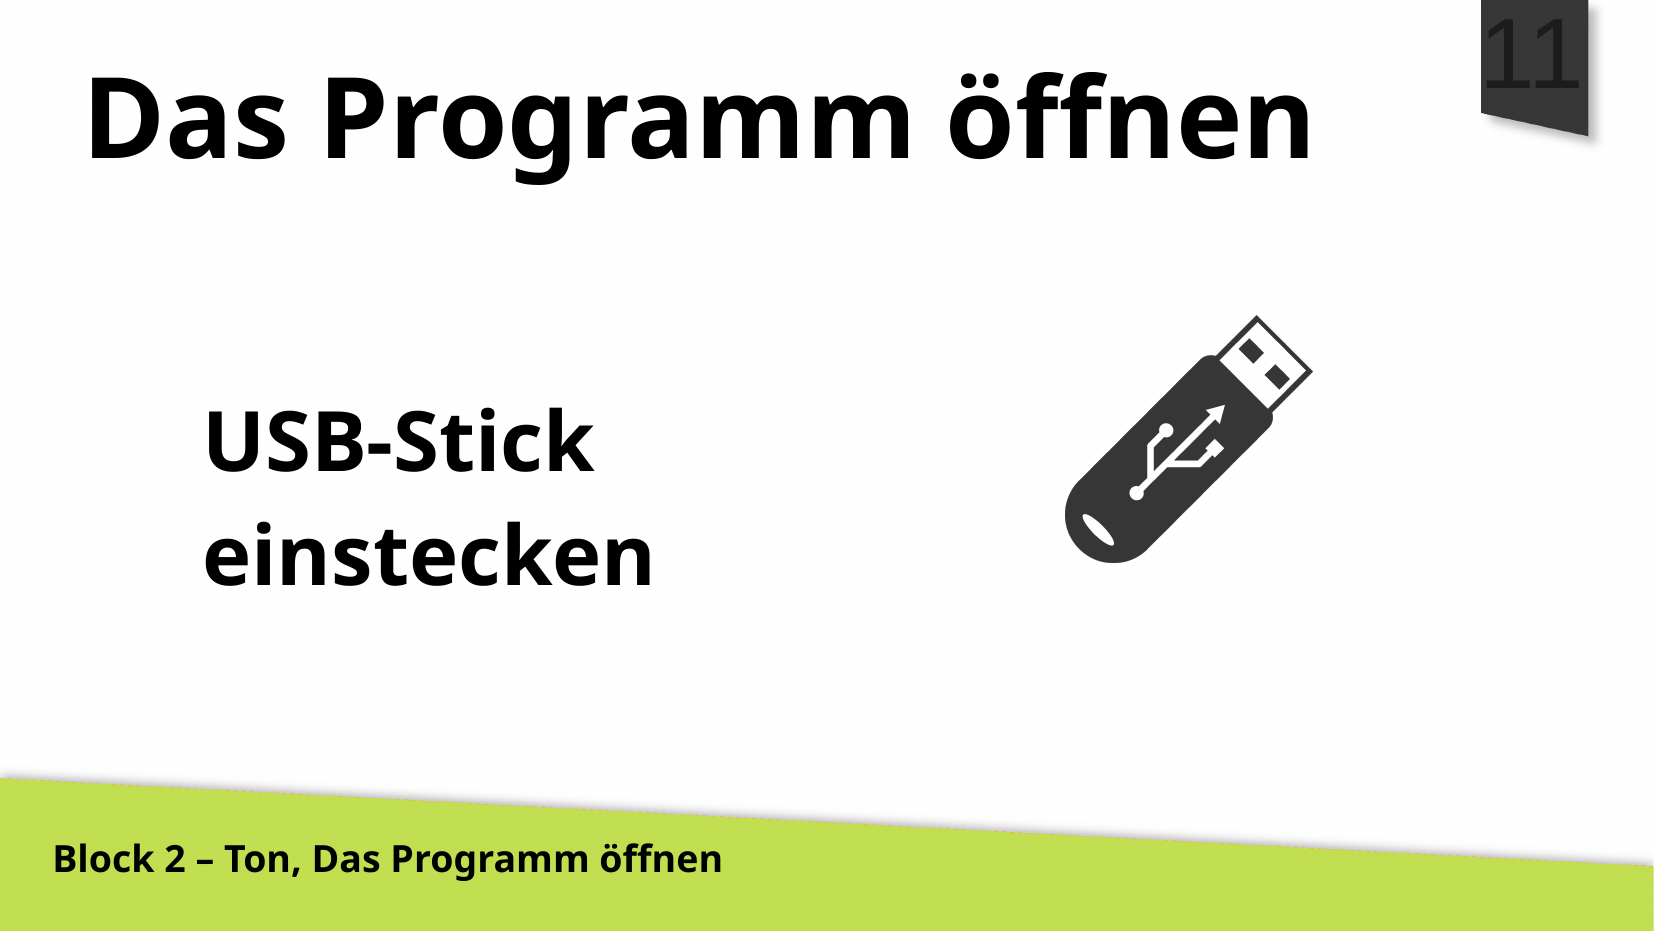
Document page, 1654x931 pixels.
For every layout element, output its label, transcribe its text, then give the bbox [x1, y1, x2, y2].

title Das Programm öffnen [82, 37, 1463, 193]
picture [0, 0, 1654, 931]
text_box <Foliennummer> [923, 0, 1599, 132]
text_box Block 2 – Ton, Das Programm öffnen [37, 825, 863, 901]
text_box USB-Stick einstecken [187, 375, 1051, 602]
